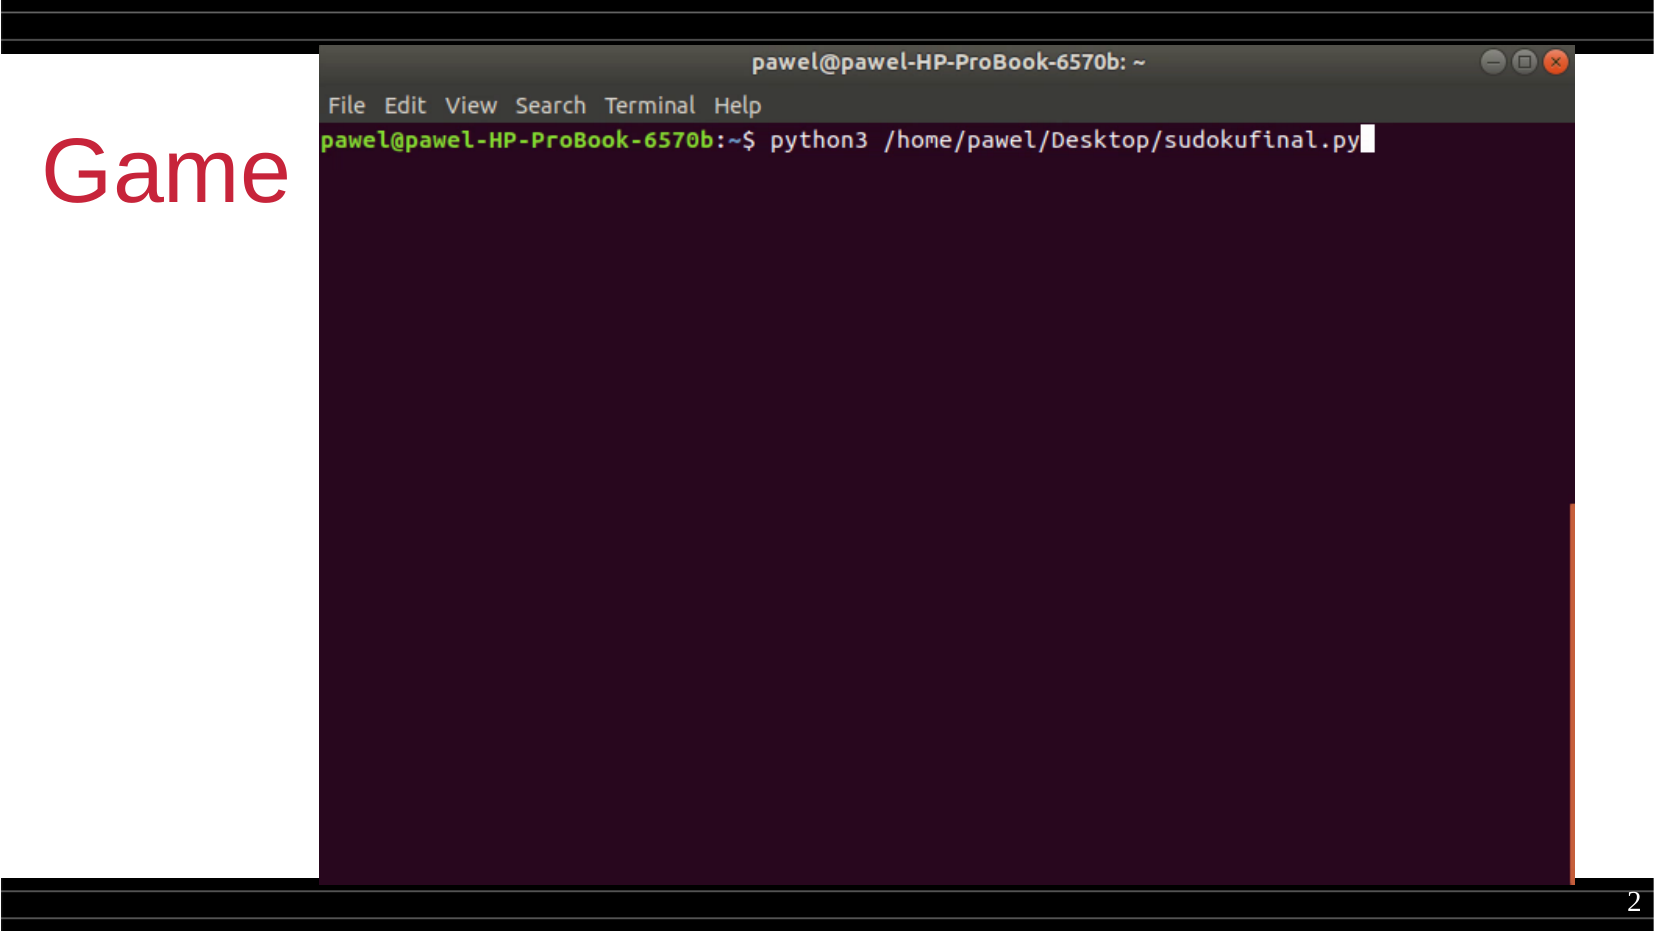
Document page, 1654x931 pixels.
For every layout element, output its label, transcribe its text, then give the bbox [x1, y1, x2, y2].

text_box [318, 45, 1576, 886]
picture [1, 878, 1654, 931]
picture [1, 0, 1654, 54]
title Game [41, 92, 318, 249]
